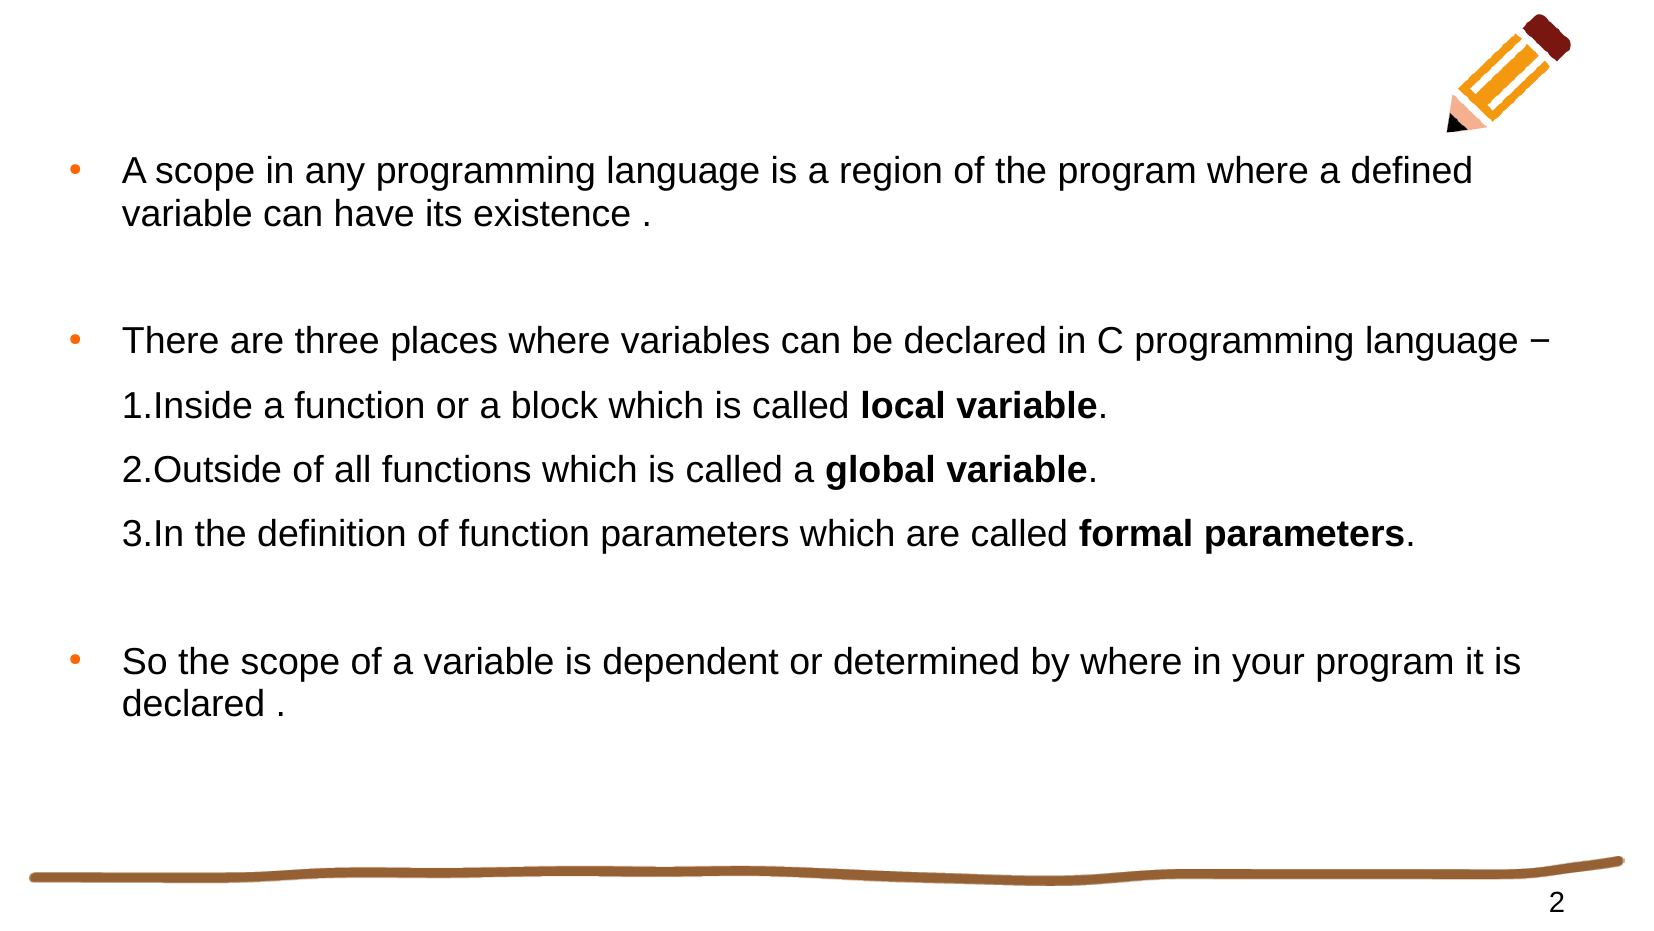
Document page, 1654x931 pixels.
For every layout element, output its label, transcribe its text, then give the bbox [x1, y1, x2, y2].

picture [29, 856, 1625, 886]
list A scope in any programming language is a region of the program where a defined variable can have its existence . There are three places where variables can be declared in C programming language − 1.Inside a function or a block which is called local variable. 2.Outside of all functions which is called a global variable. 3.In the definition of function parameters which are called formal parameters. So the scope of a variable is dependent or determined by where in your program it is declared . [51, 150, 1576, 800]
picture [1446, 14, 1571, 133]
